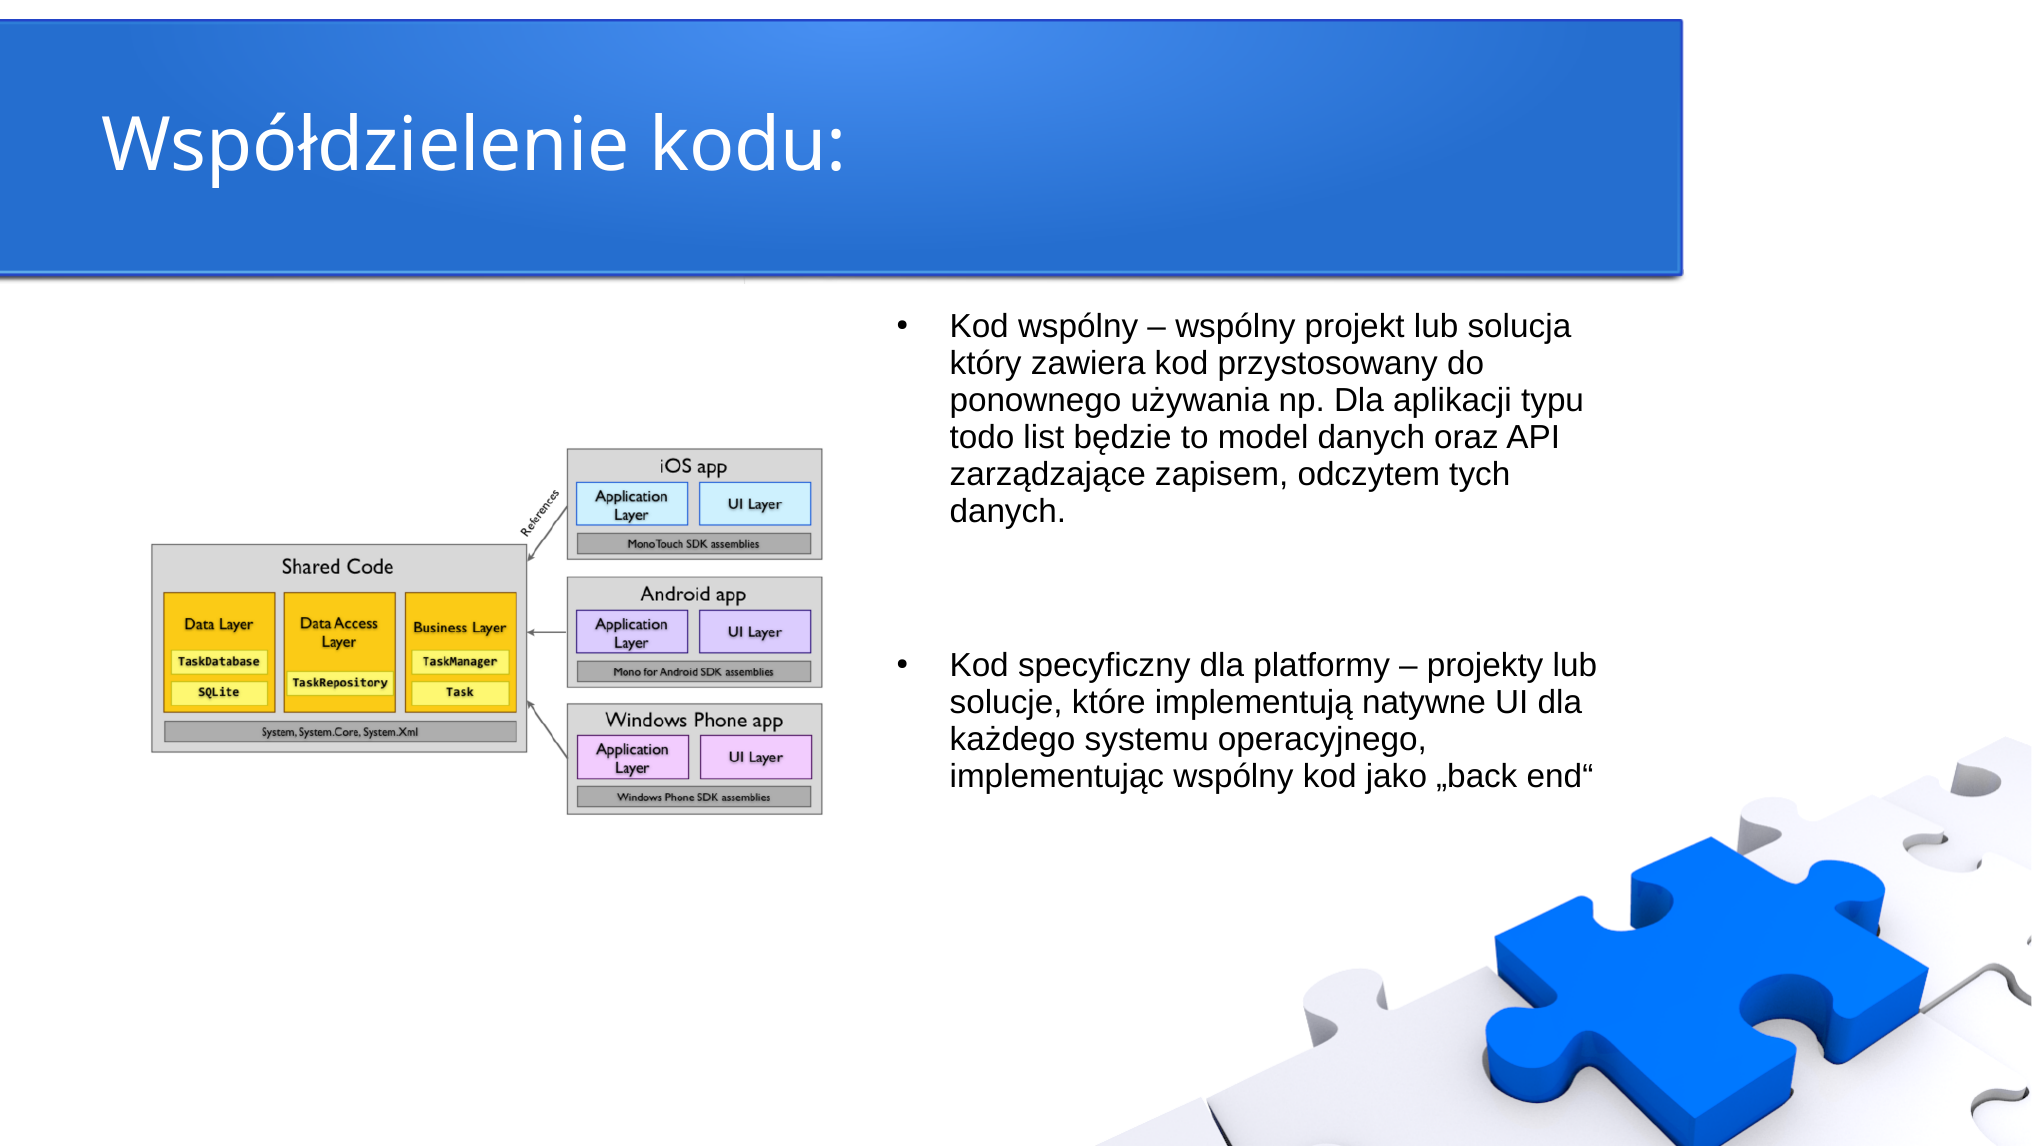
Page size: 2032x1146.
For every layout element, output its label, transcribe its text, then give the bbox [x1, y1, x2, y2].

list Kod wspólny – wspólny projekt lub solucja który zawiera kod przystosowany do ponownego używania np. Dla aplikacji typu todo list będzie to model danych oraz API zarządzające zapisem, odczytem tych danych. [878, 307, 1619, 617]
picture [0, 19, 1689, 284]
list Kod specyficzny dla platformy – projekty lub solucje, które implementują natywne UI dla każdego systemu operacyjnego, implementując wspólny kod jako „back end“ [878, 646, 1619, 957]
picture [1071, 605, 2032, 1146]
picture [101, 447, 842, 816]
title Współdzielenie kodu: [101, 45, 1666, 237]
